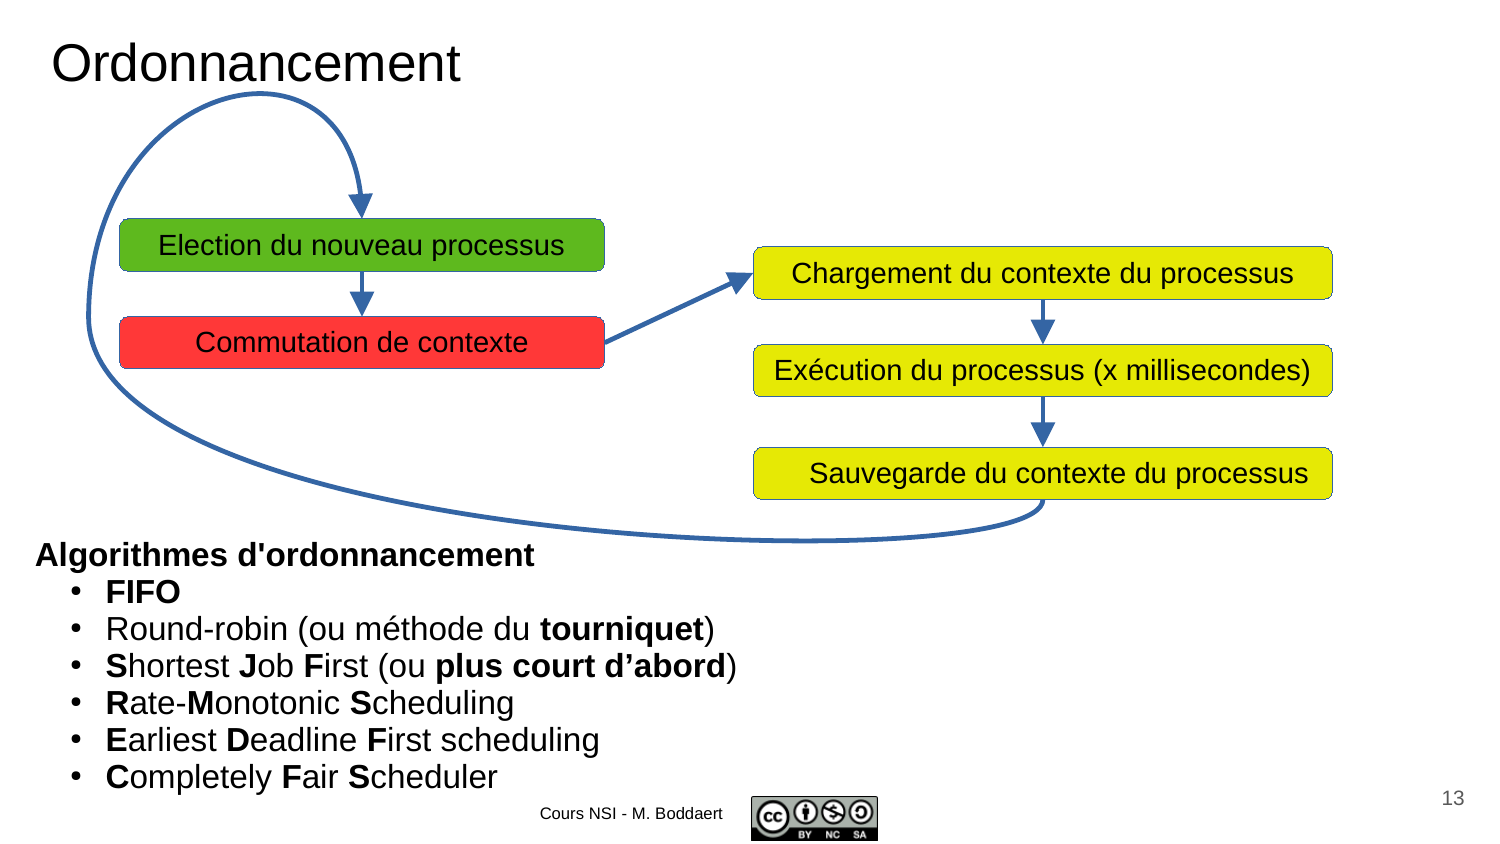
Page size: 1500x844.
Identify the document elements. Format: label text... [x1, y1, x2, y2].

slide_number <numéro> [1389, 764, 1480, 830]
text_box Sauvegarde du contexte du processus [753, 447, 1333, 500]
text_box Algorithmes d'ordonnancement FIFO Round-robin (ou méthode du tourniquet) Shortest Job First (ou plus court d’abord) Rate-Monotonic Scheduling Earliest Deadline First scheduling Completely Fair Scheduler [19, 529, 798, 844]
text_box Election du nouveau processus [119, 218, 605, 272]
text_box Exécution du processus (x millisecondes) [753, 344, 1333, 397]
picture [798, 796, 878, 841]
text_box Chargement du contexte du processus [753, 246, 1333, 300]
title Ordonnancement [51, 13, 1449, 108]
title Ordonnancement [210, 97, 305, 108]
text_box Commutation de contexte [119, 316, 605, 369]
